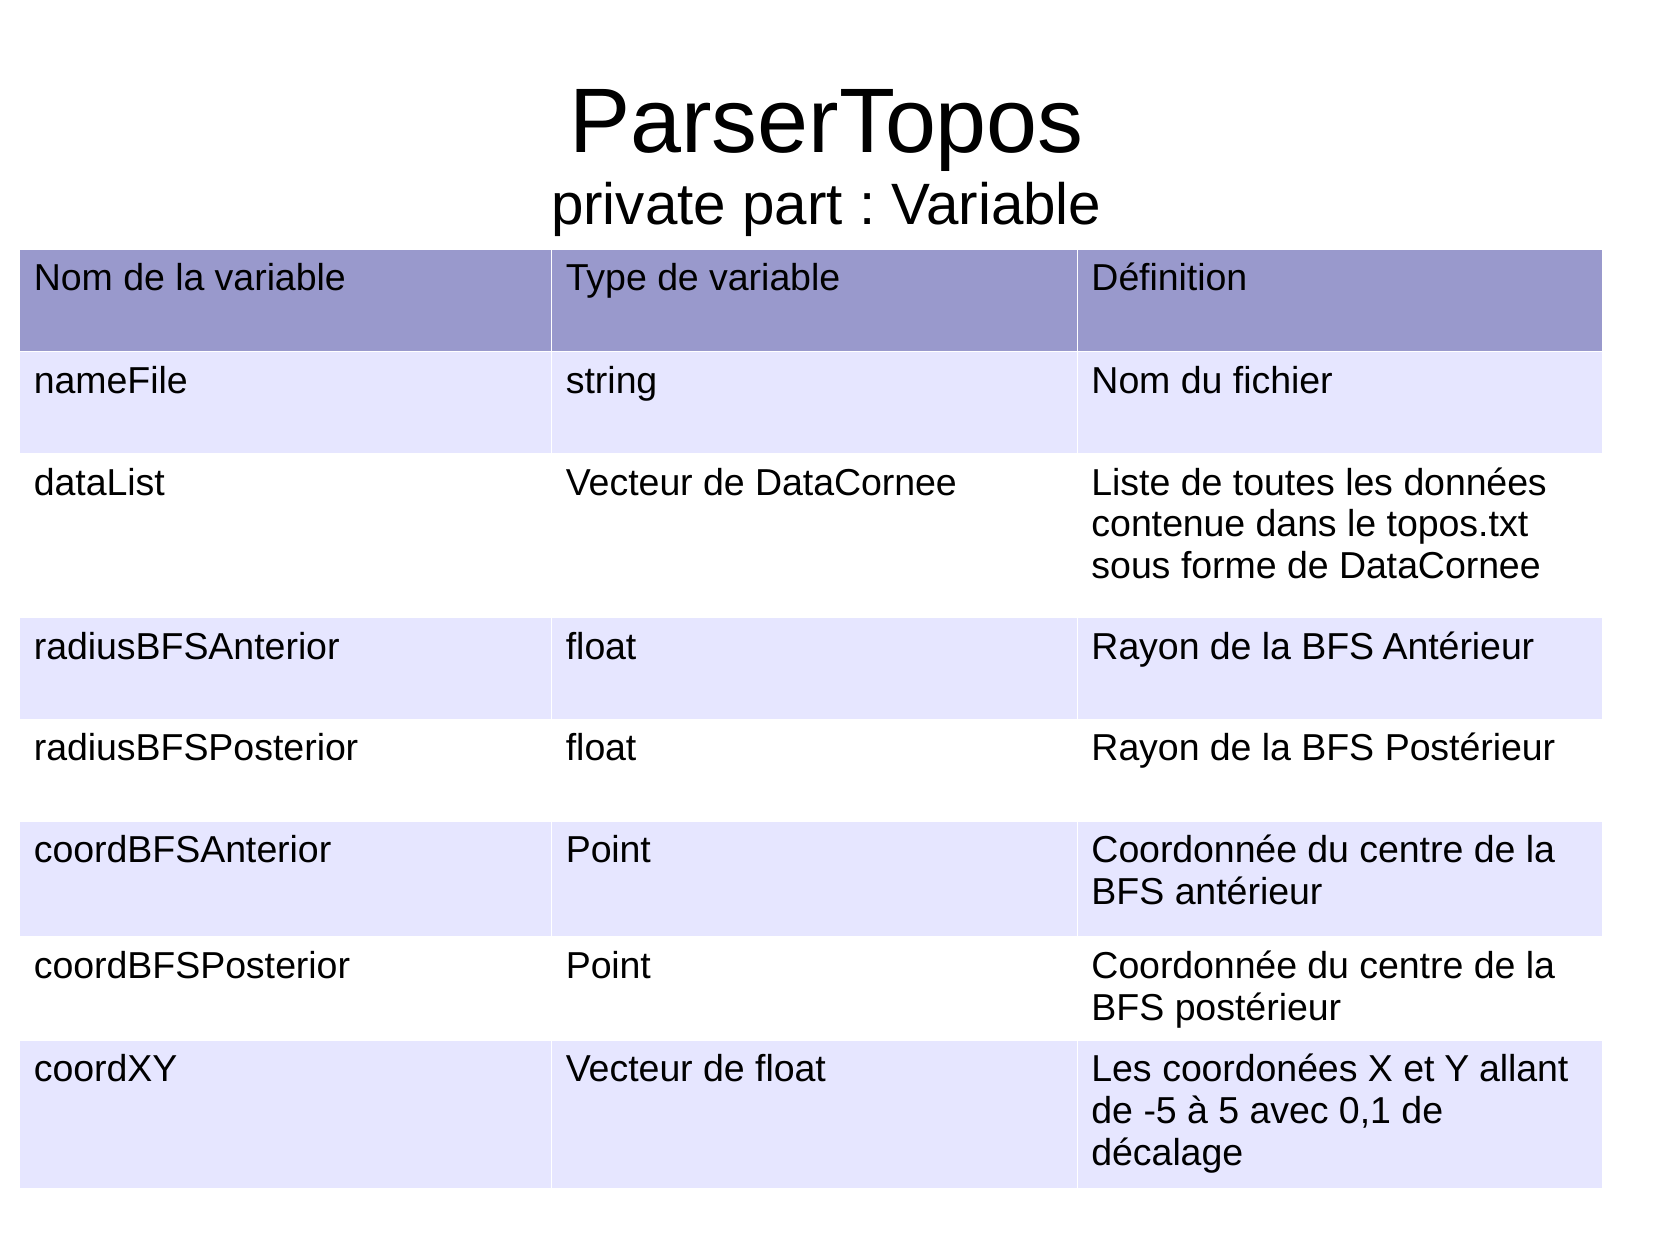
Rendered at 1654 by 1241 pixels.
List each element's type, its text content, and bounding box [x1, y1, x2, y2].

table_cell Nom du fichier [1078, 352, 1602, 453]
table_cell nameFile [20, 352, 551, 453]
table_cell Les coordonées X et Y allant de -5 à 5 avec 0,1 de décalage [1078, 1041, 1602, 1188]
table_cell float [552, 618, 1077, 719]
table_cell radiusBFSAnterior [20, 618, 551, 719]
table_cell float [552, 720, 1077, 821]
table_cell dataList [20, 454, 551, 617]
table_cell Liste de toutes les données contenue dans le topos.txt sous forme de DataCornee [1078, 454, 1602, 617]
table_cell Coordonnée du centre de la BFS postérieur [1078, 937, 1602, 1040]
table_cell Coordonnée du centre de la BFS antérieur [1078, 822, 1602, 936]
table_cell coordBFSPosterior [20, 937, 551, 1040]
table_cell Vecteur de DataCornee [552, 454, 1077, 617]
table_header Nom de la variable [20, 250, 551, 351]
table_header Définition [1078, 250, 1602, 351]
table_cell radiusBFSPosterior [20, 720, 551, 821]
table_cell Point [552, 822, 1077, 936]
table_cell coordXY [20, 1041, 551, 1188]
table_cell Point [552, 937, 1077, 1040]
title ParserTopos private part : Variable [82, 49, 1571, 249]
table_cell Vecteur de float [552, 1041, 1077, 1188]
table_header Type de variable [552, 250, 1077, 351]
table_cell Rayon de la BFS Antérieur [1078, 618, 1602, 719]
table_cell string [552, 352, 1077, 453]
table_cell Rayon de la BFS Postérieur [1078, 720, 1602, 821]
table_cell coordBFSAnterior [20, 822, 551, 936]
